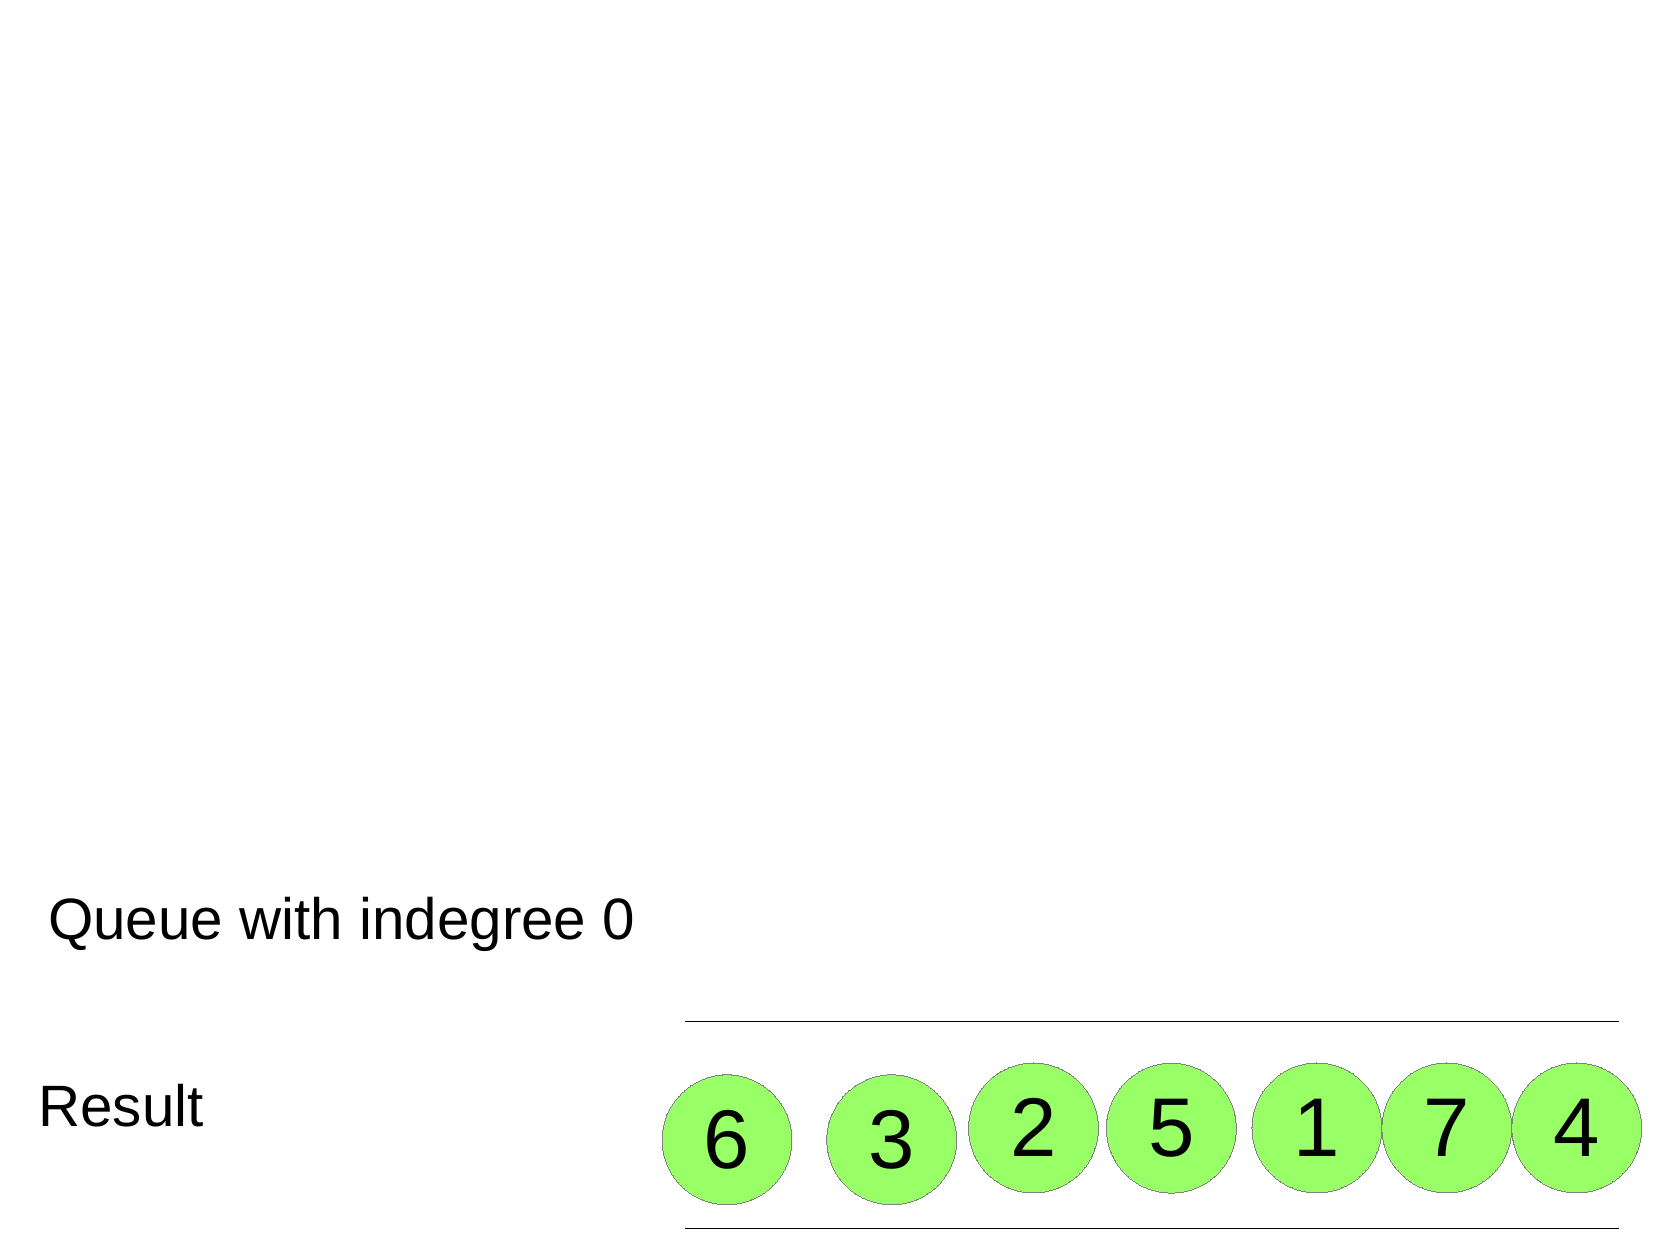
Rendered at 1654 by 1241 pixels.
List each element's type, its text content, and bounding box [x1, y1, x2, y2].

text_box 5 [1106, 1063, 1237, 1194]
text_box 7 [1381, 1062, 1512, 1193]
text_box 6 [662, 1074, 792, 1205]
text_box Result [23, 1065, 219, 1146]
text_box 3 [826, 1074, 957, 1205]
text_box 4 [1511, 1062, 1642, 1193]
text_box 1 [1251, 1062, 1382, 1193]
text_box Queue with indegree 0 [33, 879, 650, 960]
text_box 2 [968, 1062, 1099, 1193]
